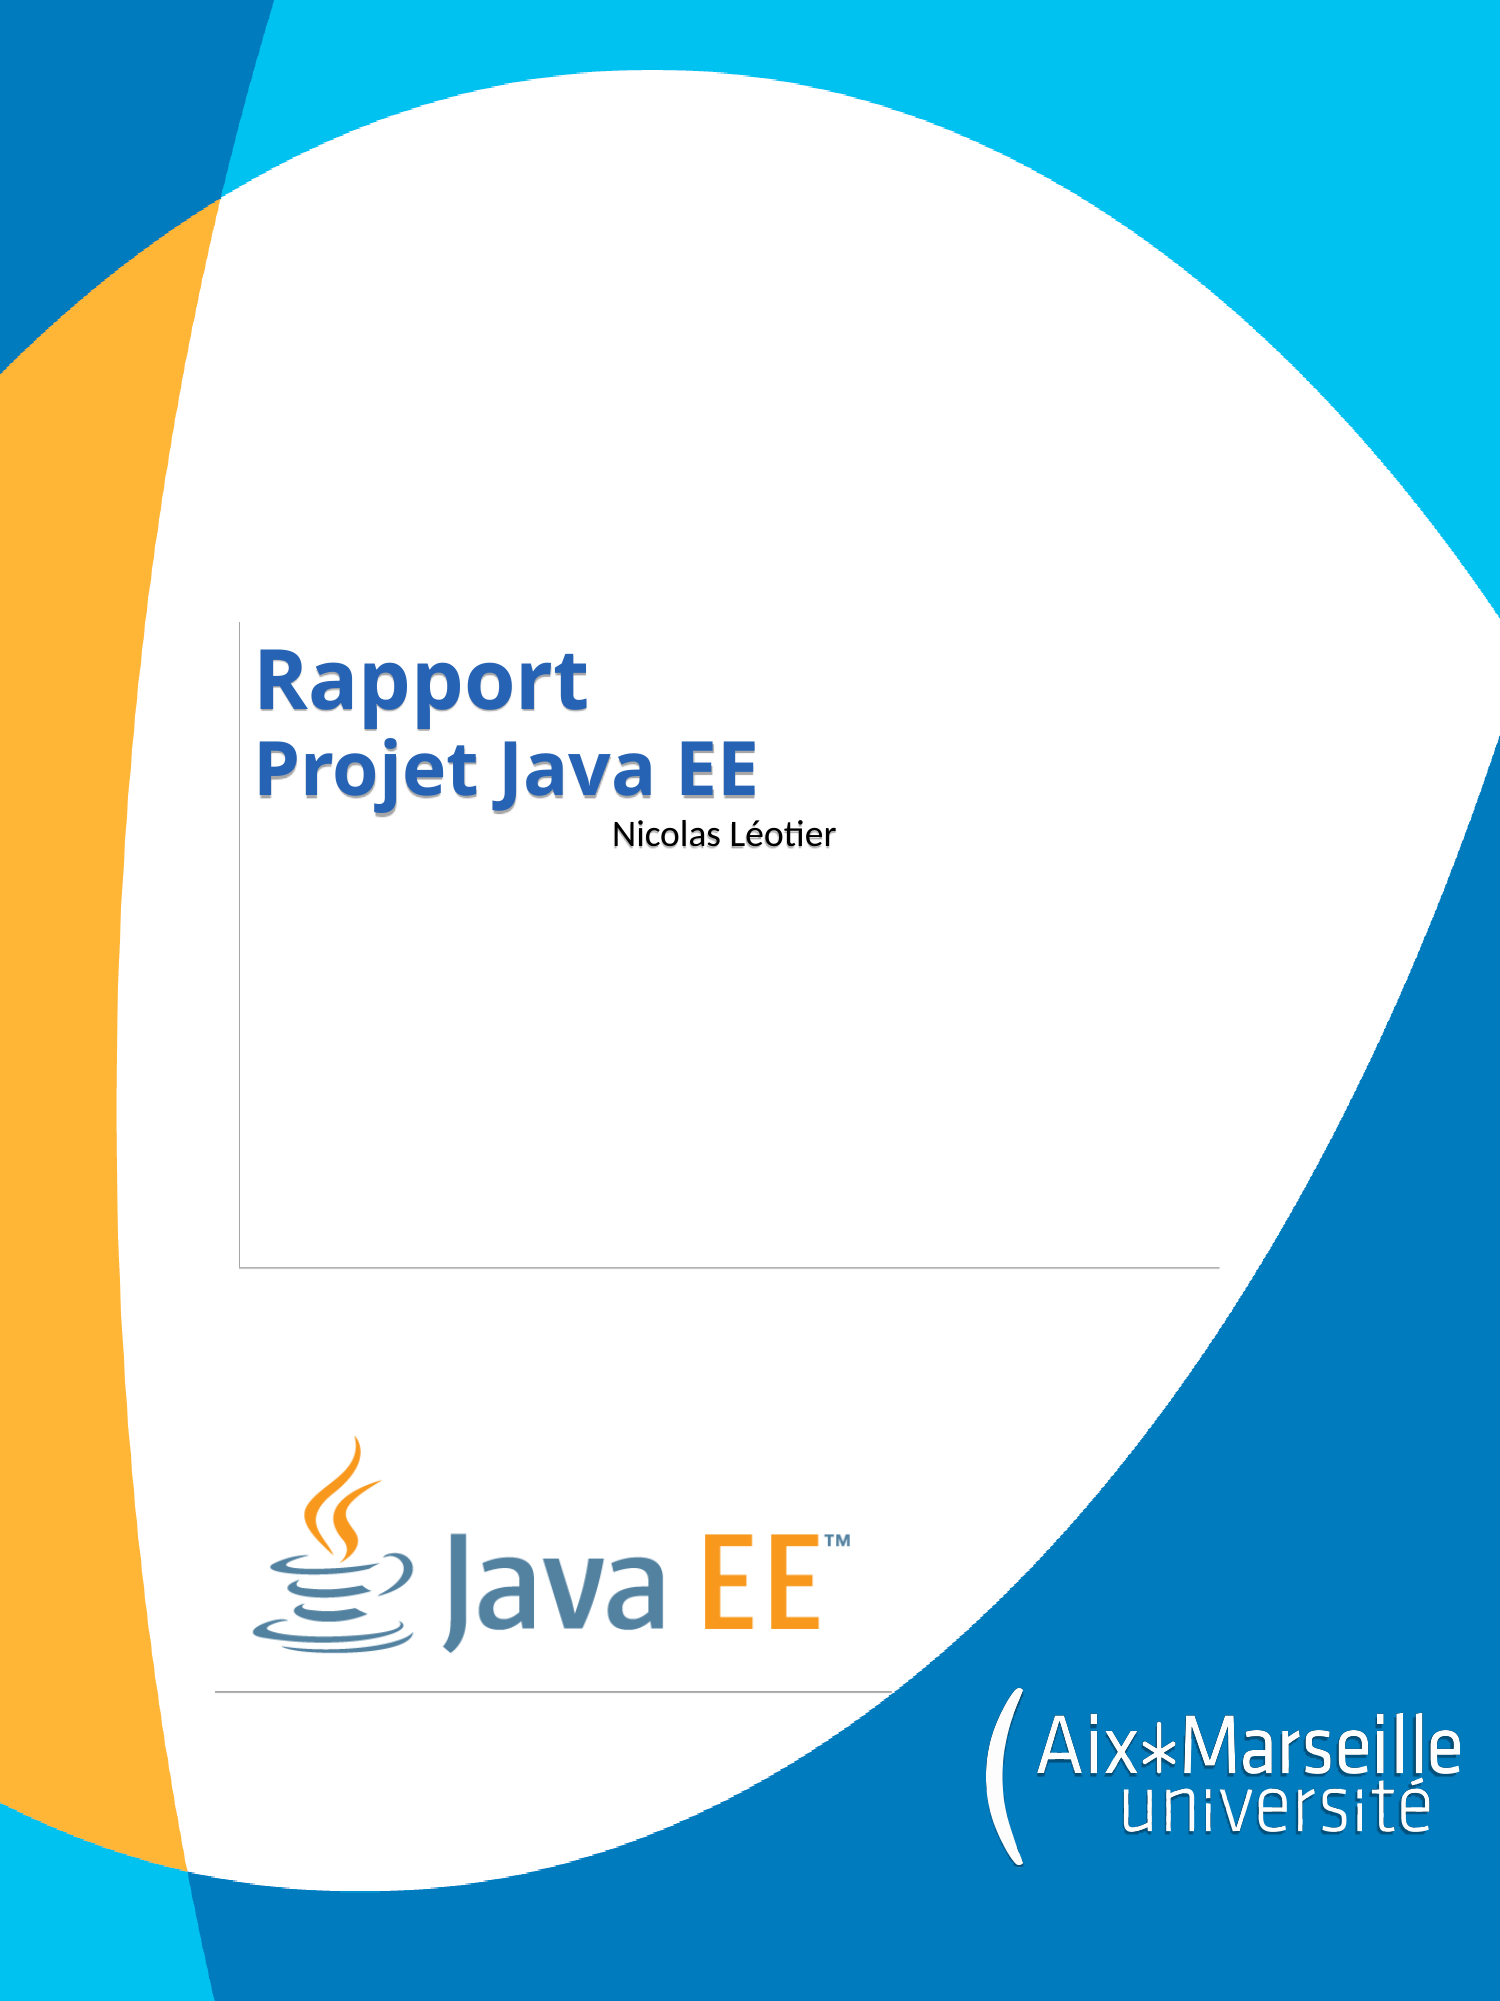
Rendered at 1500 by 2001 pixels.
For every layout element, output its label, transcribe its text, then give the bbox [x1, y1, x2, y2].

picture [215, 1401, 894, 1691]
text_box Nicolas Léotier [596, 801, 1191, 862]
